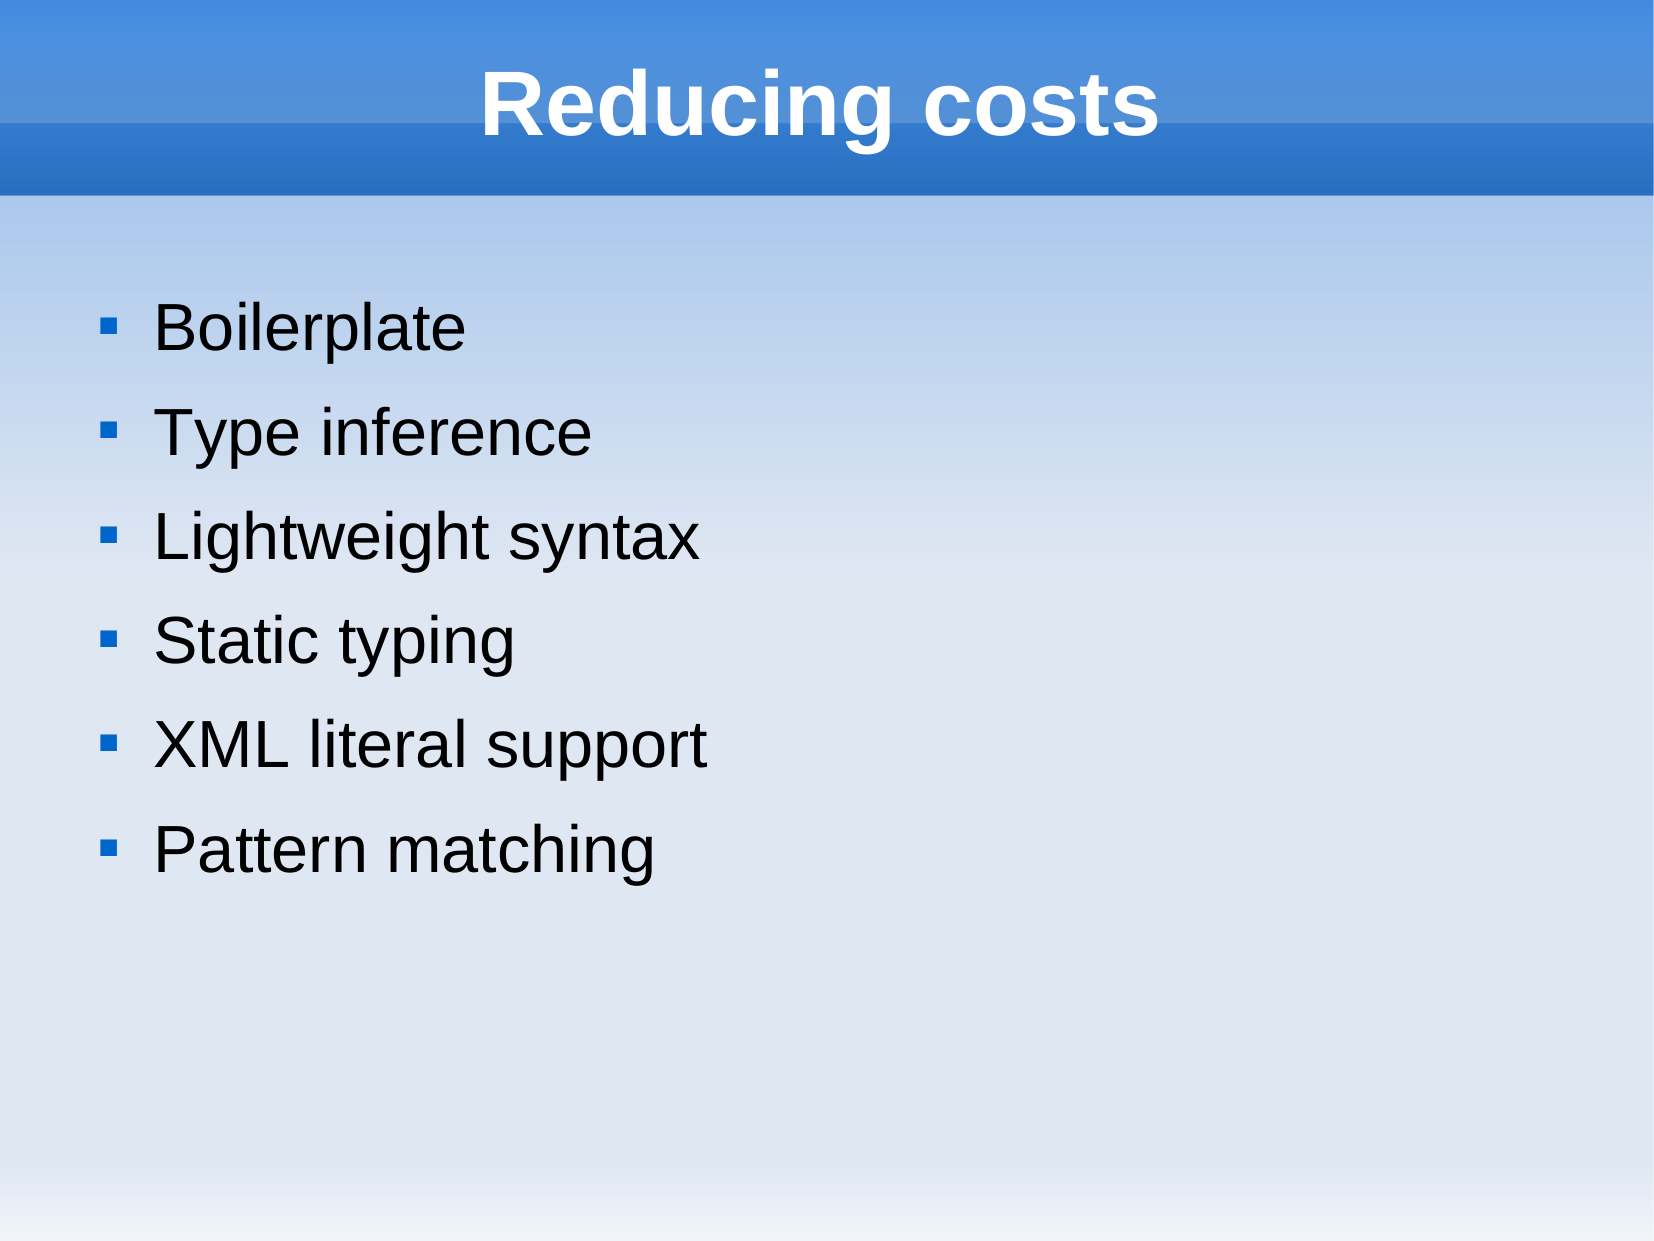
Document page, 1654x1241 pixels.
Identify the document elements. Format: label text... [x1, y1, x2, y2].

list Boilerplate Type inference Lightweight syntax Static typing XML literal support Pattern matching [82, 290, 1571, 1094]
title Reducing costs [76, 7, 1565, 200]
picture [0, 0, 1654, 1241]
